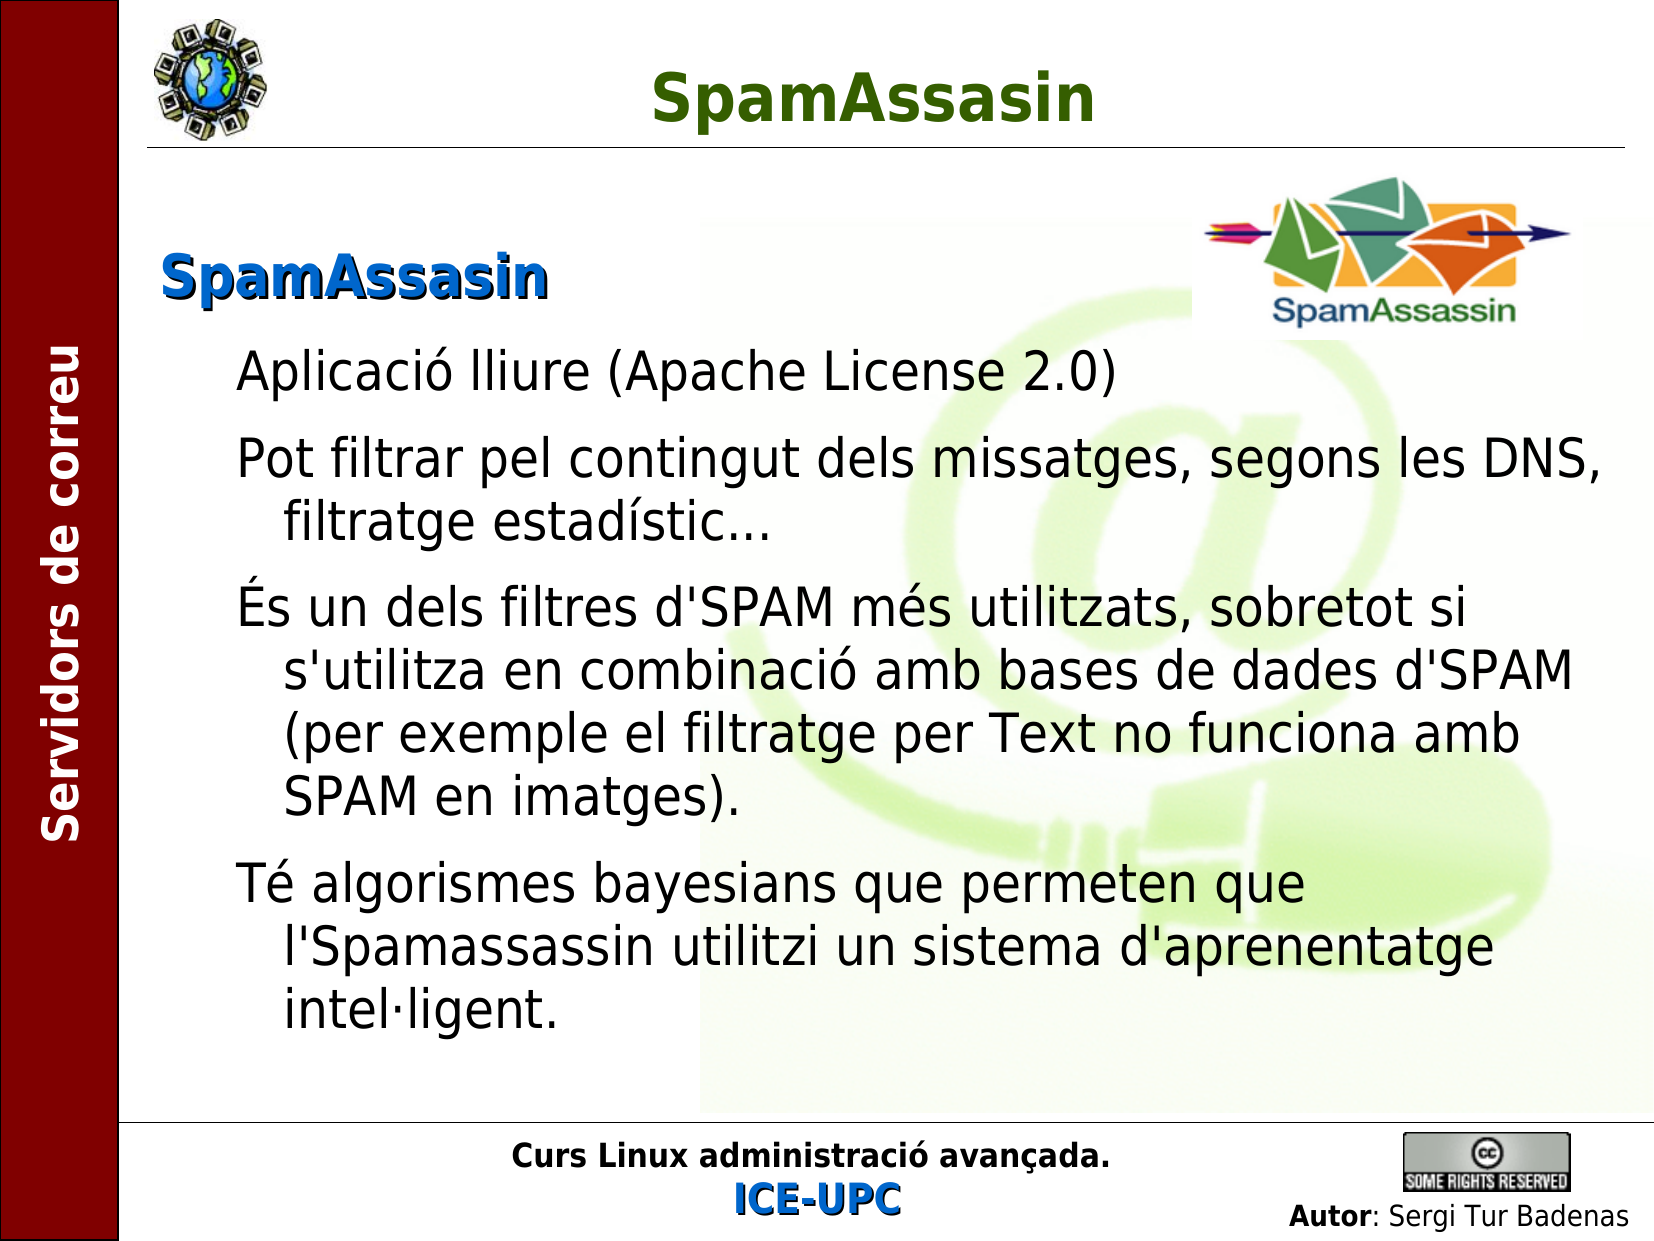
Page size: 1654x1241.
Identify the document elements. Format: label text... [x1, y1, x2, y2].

list SpamAssasin Aplicació lliure (Apache License 2.0) Pot filtrar pel contingut dels missatges, segons les DNS, filtratge estadístic... És un dels filtres d'SPAM més utilitzats, sobretot si s'utilitza en combinació amb bases de dades d'SPAM (per exemple el filtratge per Text no funciona amb SPAM en imatges). Té algorismes bayesians que permeten que l'Spamassassin utilitzi un sistema d'aprenentatge intel·ligent. [141, 242, 1630, 1078]
picture [154, 19, 268, 49]
picture [700, 165, 1654, 1113]
picture [1403, 1132, 1571, 1192]
title SpamAssasin [129, 49, 1619, 148]
